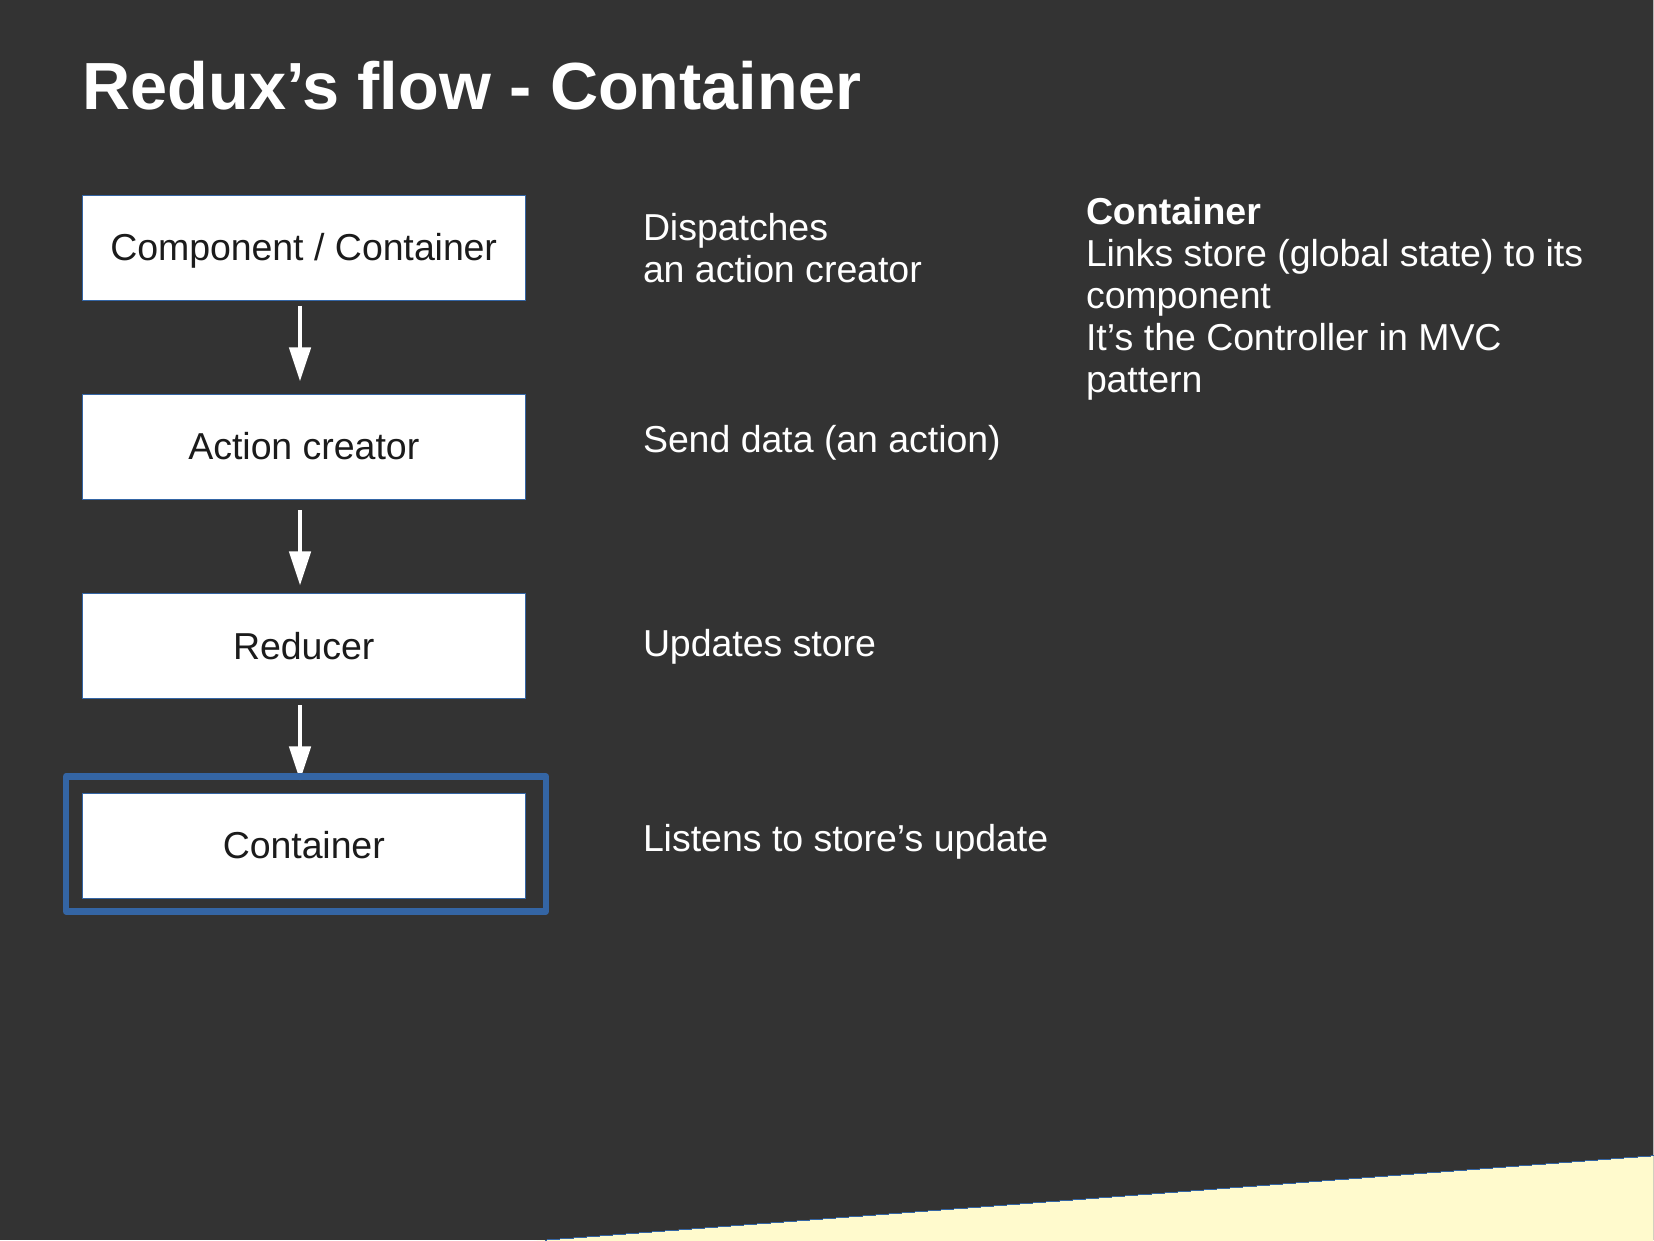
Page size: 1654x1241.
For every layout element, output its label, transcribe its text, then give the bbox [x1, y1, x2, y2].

text_box [65, 776, 546, 912]
text_box Action creator [82, 394, 526, 500]
text_box [533, 1155, 1654, 1241]
text_box Updates store [628, 615, 1184, 676]
title Redux’s flow - Container [82, 49, 886, 136]
text_box Dispatches an action creator [628, 198, 1021, 298]
text_box Listens to store’s update [628, 810, 1184, 871]
text_box Container Links store (global state) to its component It’s the Controller in MVC pattern [1071, 183, 1627, 409]
text_box Send data (an action) [628, 411, 1184, 472]
text_box Component / Container [82, 195, 526, 301]
text_box Reducer [82, 593, 526, 699]
